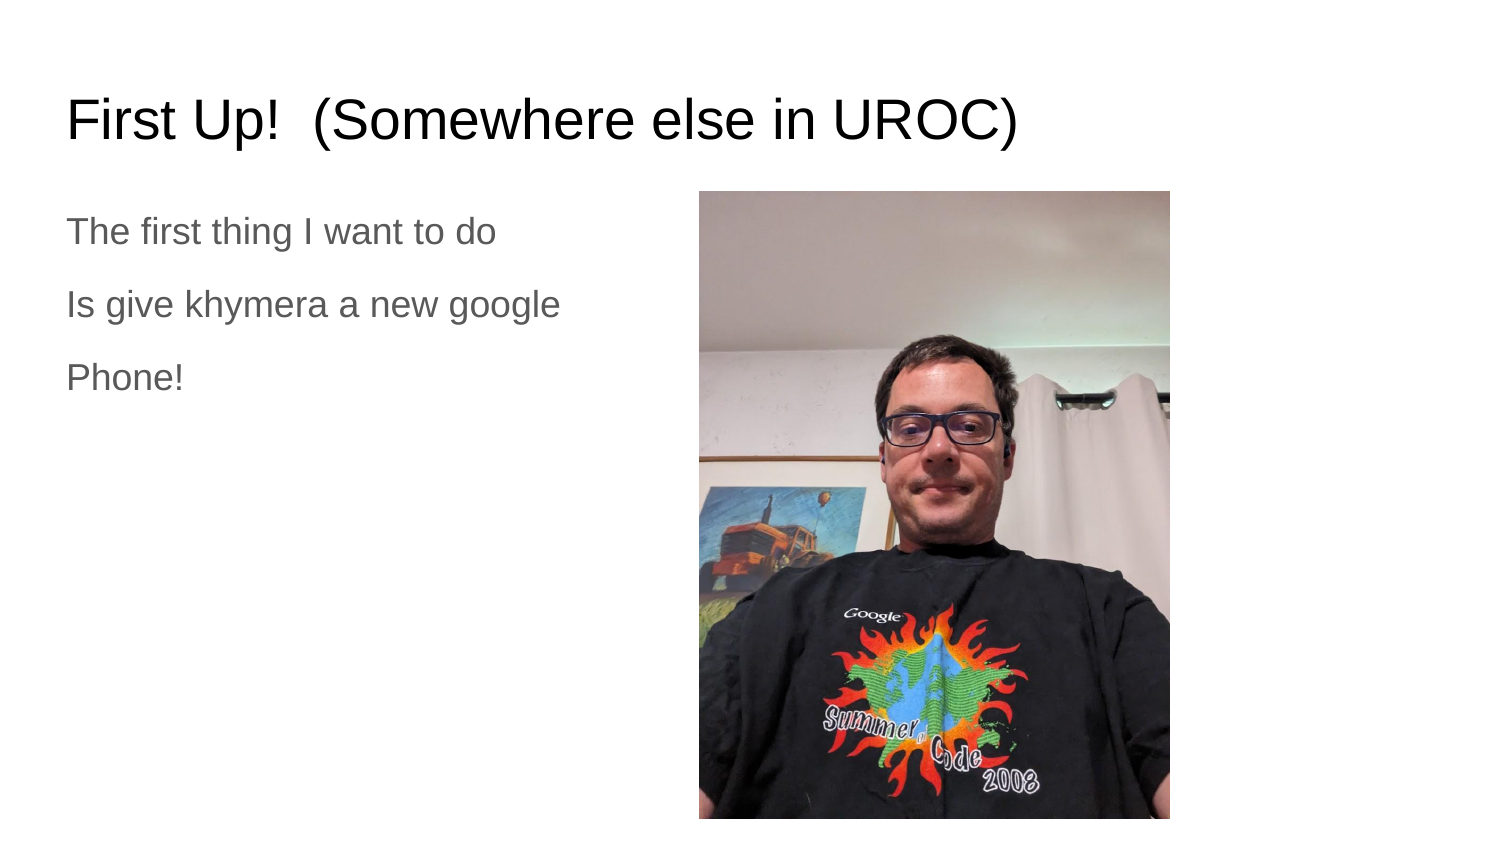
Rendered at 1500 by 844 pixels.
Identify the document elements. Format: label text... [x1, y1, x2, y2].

picture [699, 191, 1170, 819]
text_box The first thing I want to do Is give khymera a new google Phone! [51, 189, 674, 750]
text_box First Up! (Somewhere else in UROC) [51, 72, 1449, 167]
